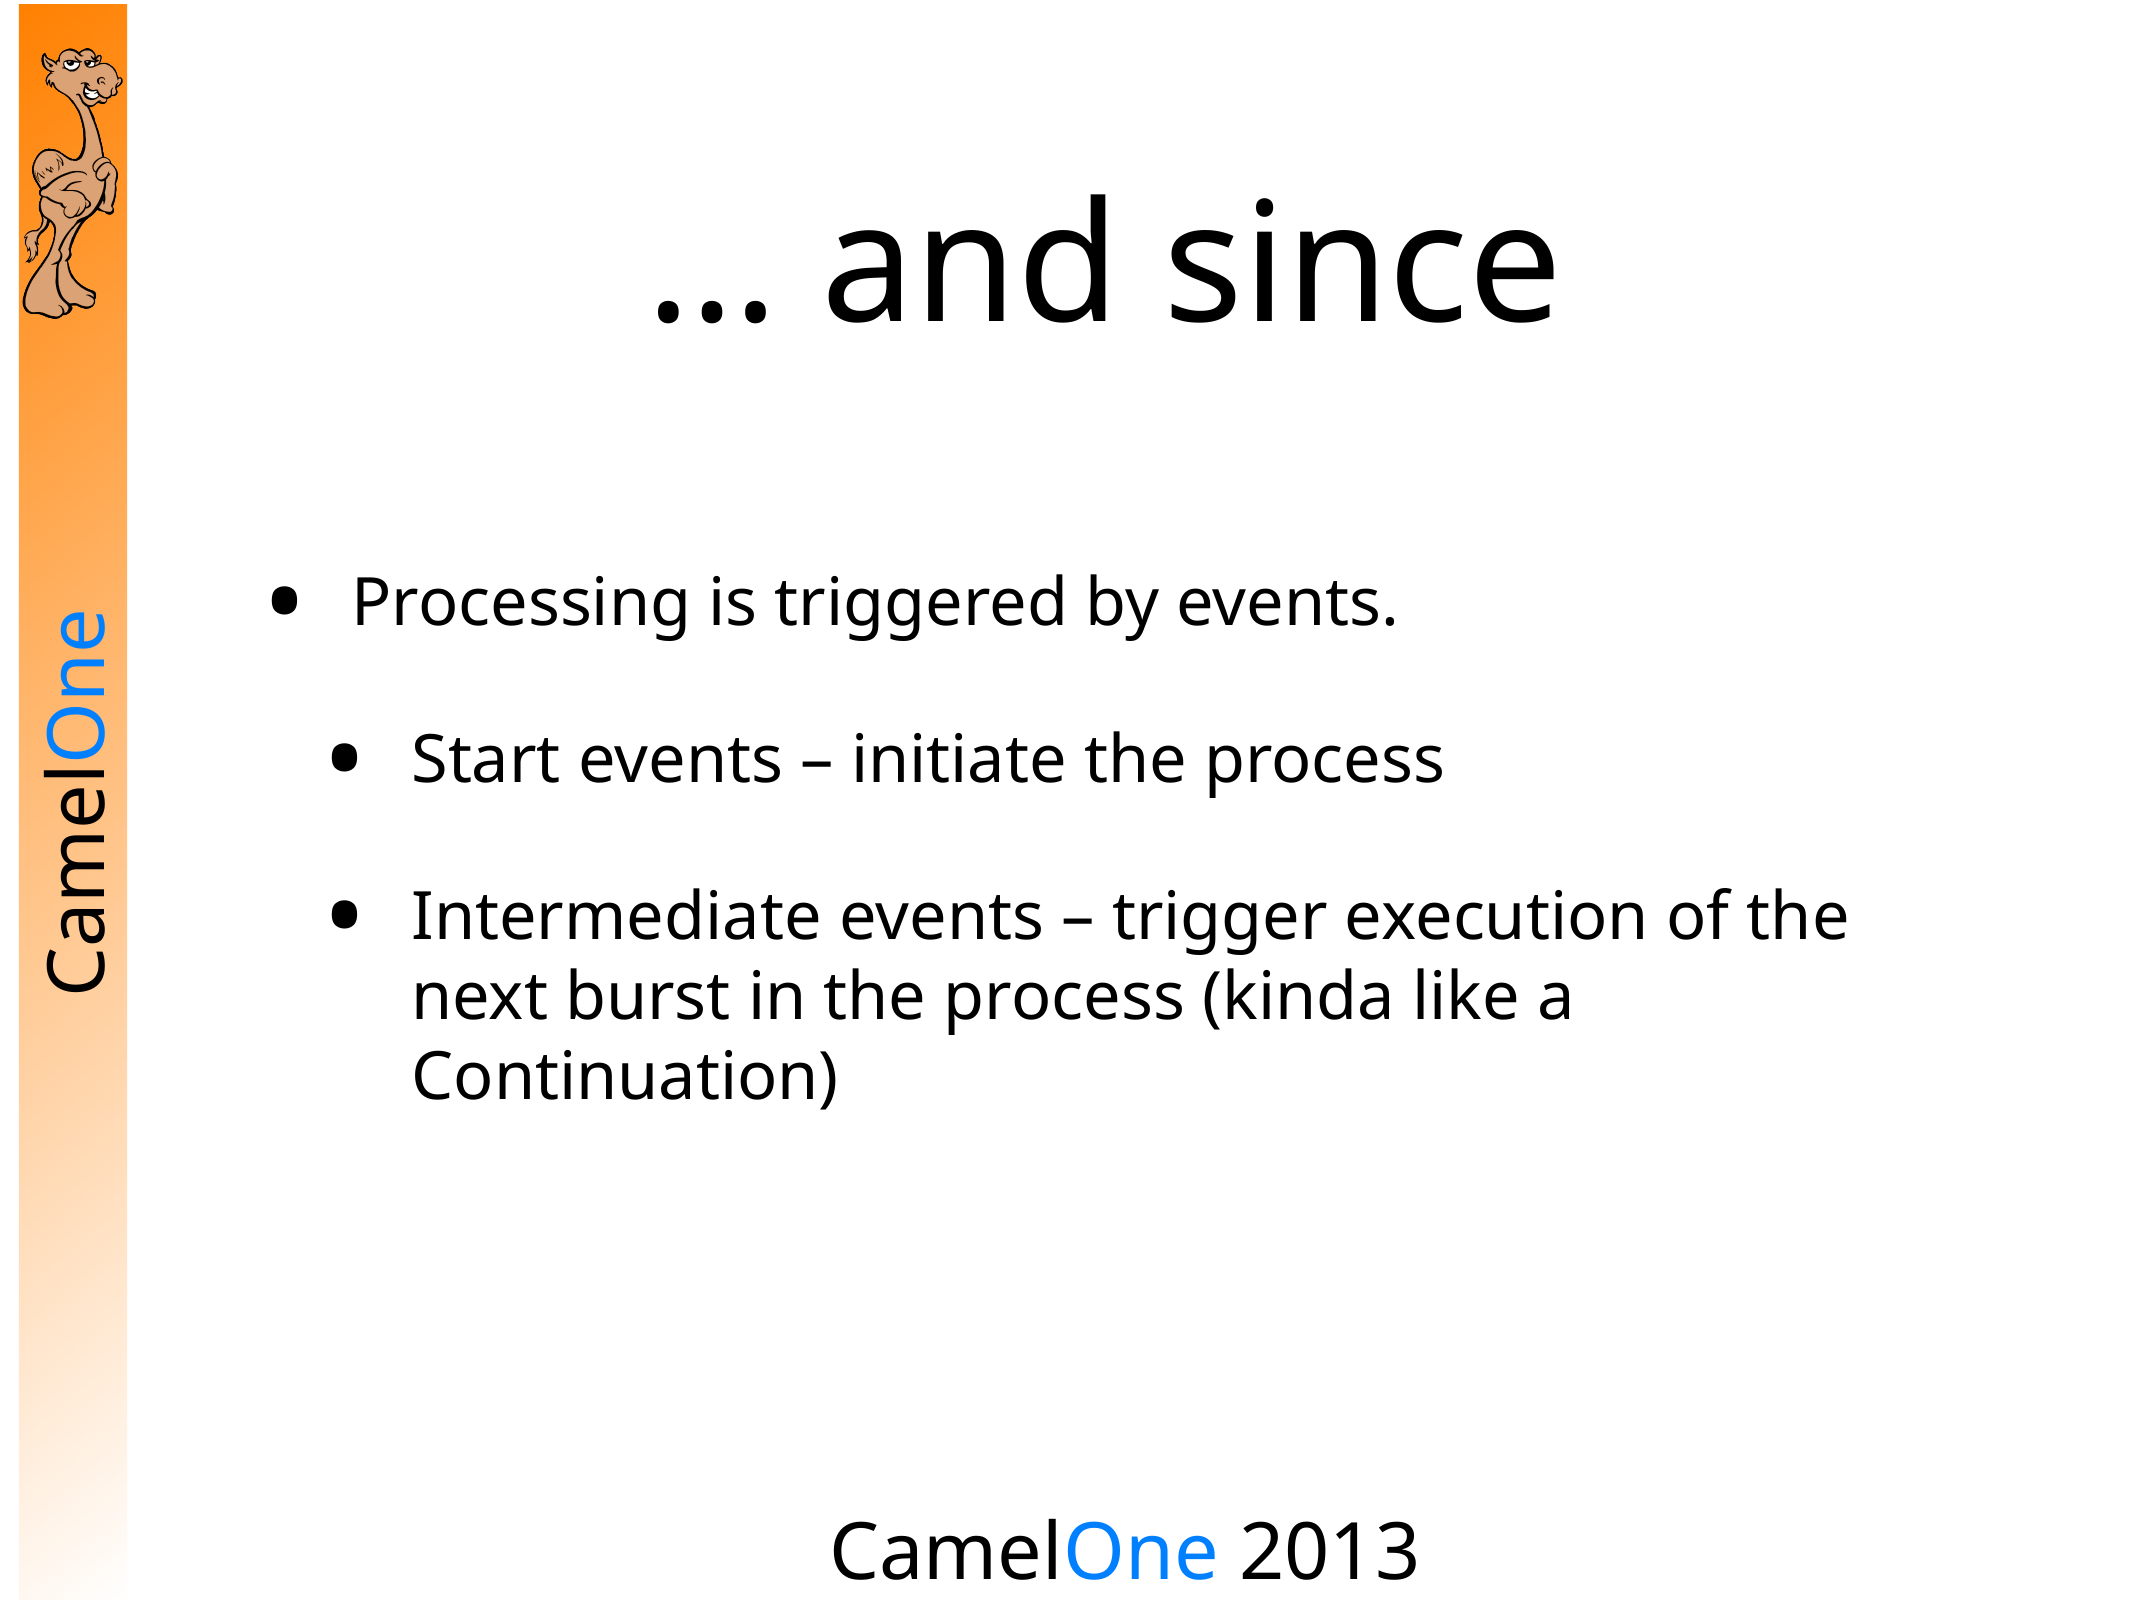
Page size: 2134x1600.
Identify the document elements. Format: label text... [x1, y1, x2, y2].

list Processing is triggered by events. Start events – initiate the process Intermediate events – trigger execution of the next burst in the process (kinda like a Continuation) [228, 365, 1981, 1277]
picture [22, 48, 123, 319]
title Q&A [18, 339, 128, 433]
title … and since [228, 146, 1981, 364]
